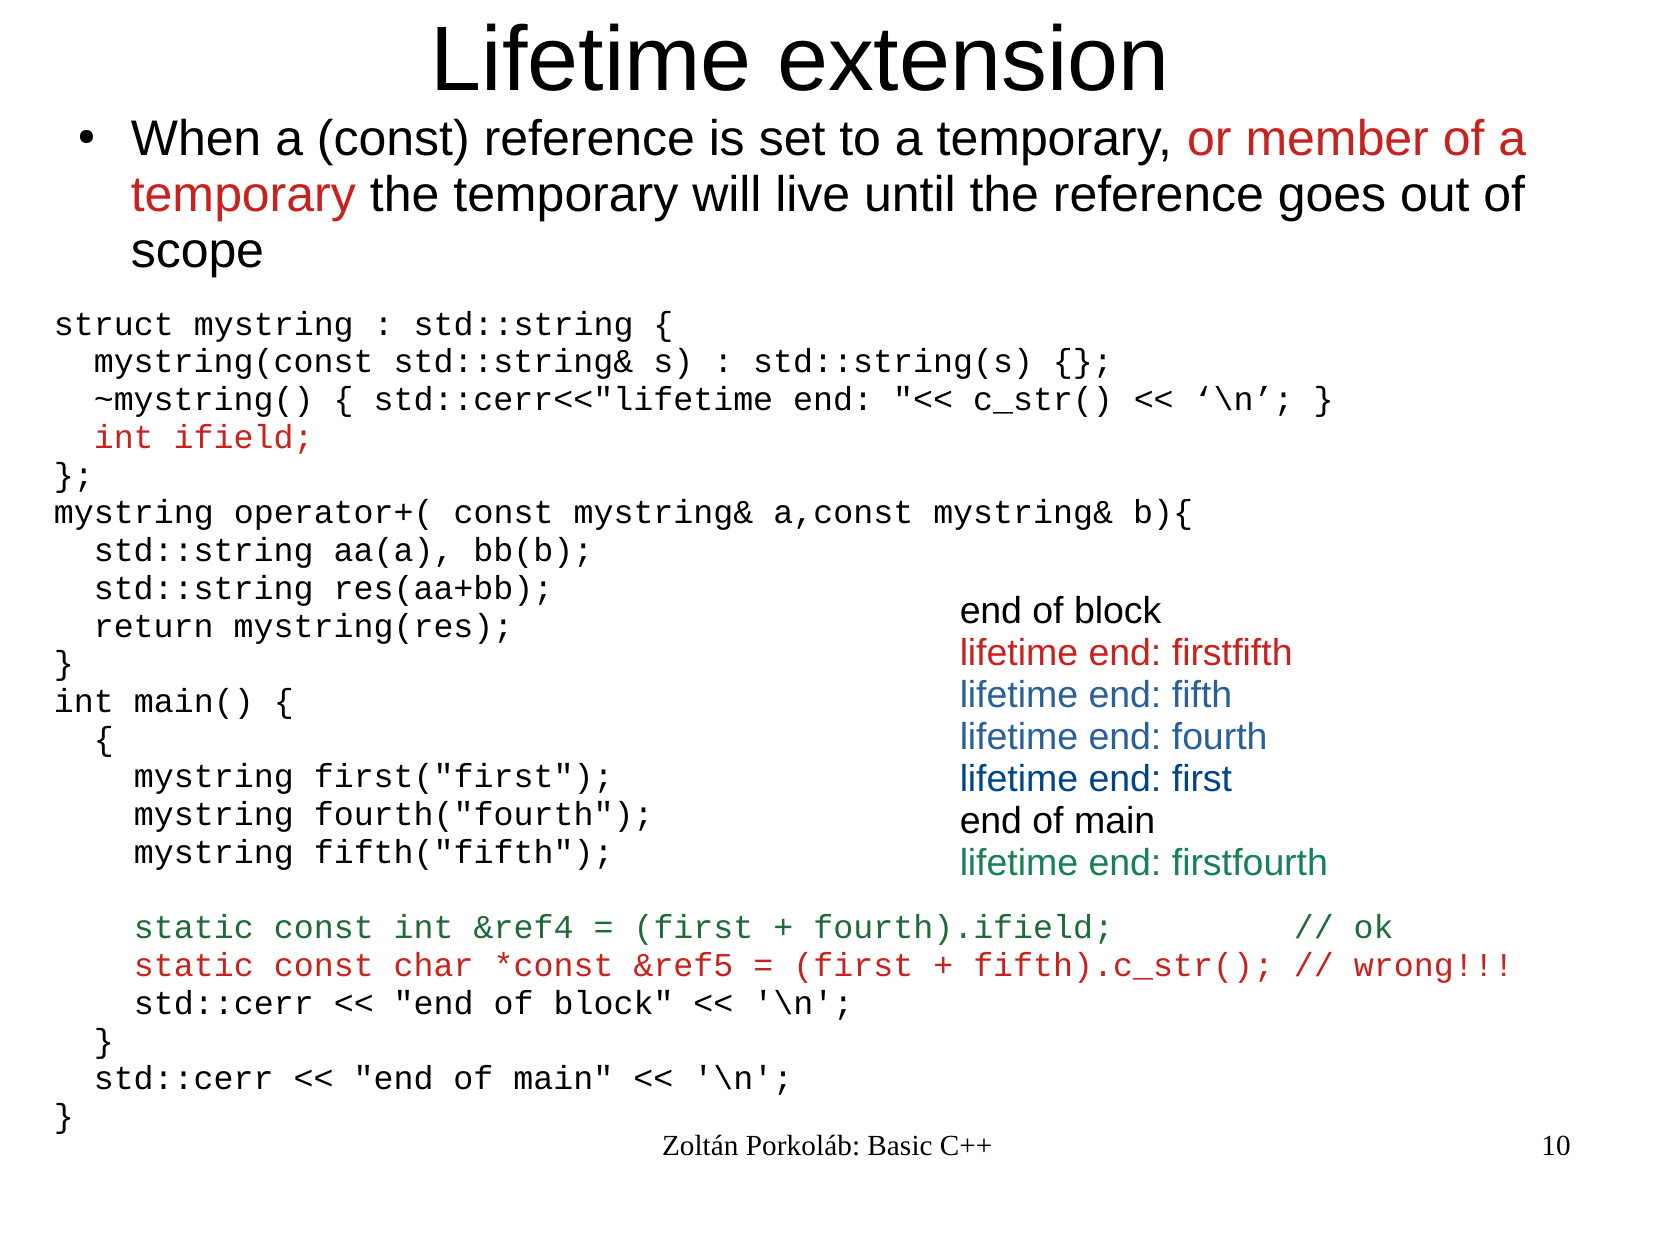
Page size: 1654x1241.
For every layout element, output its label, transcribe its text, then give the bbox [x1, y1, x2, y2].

text_box struct mystring : std::string { mystring(const std::string& s) : std::string(s) {}; ~mystring() { std::cerr<<"lifetime end: "<< c_str() << ‘\n’; } int ifield; }; mystring operator+( const mystring& a,const mystring& b){ std::string aa(a), bb(b); std::string res(aa+bb); return mystring(res); } int main() { { mystring first("first"); mystring fourth("fourth"); mystring fifth("fifth"); static const int &ref4 = (first + fourth).ifield; // ok static const char *const &ref5 = (first + fifth).c_str(); // wrong!!! std::cerr << "end of block" << '\n'; } std::cerr << "end of main" << '\n'; } [39, 300, 1606, 1241]
list When a (const) reference is set to a temporary, or member of a temporary the temporary will live until the reference goes out of scope [60, 29, 1594, 300]
title Lifetime extension [56, 0, 1546, 178]
